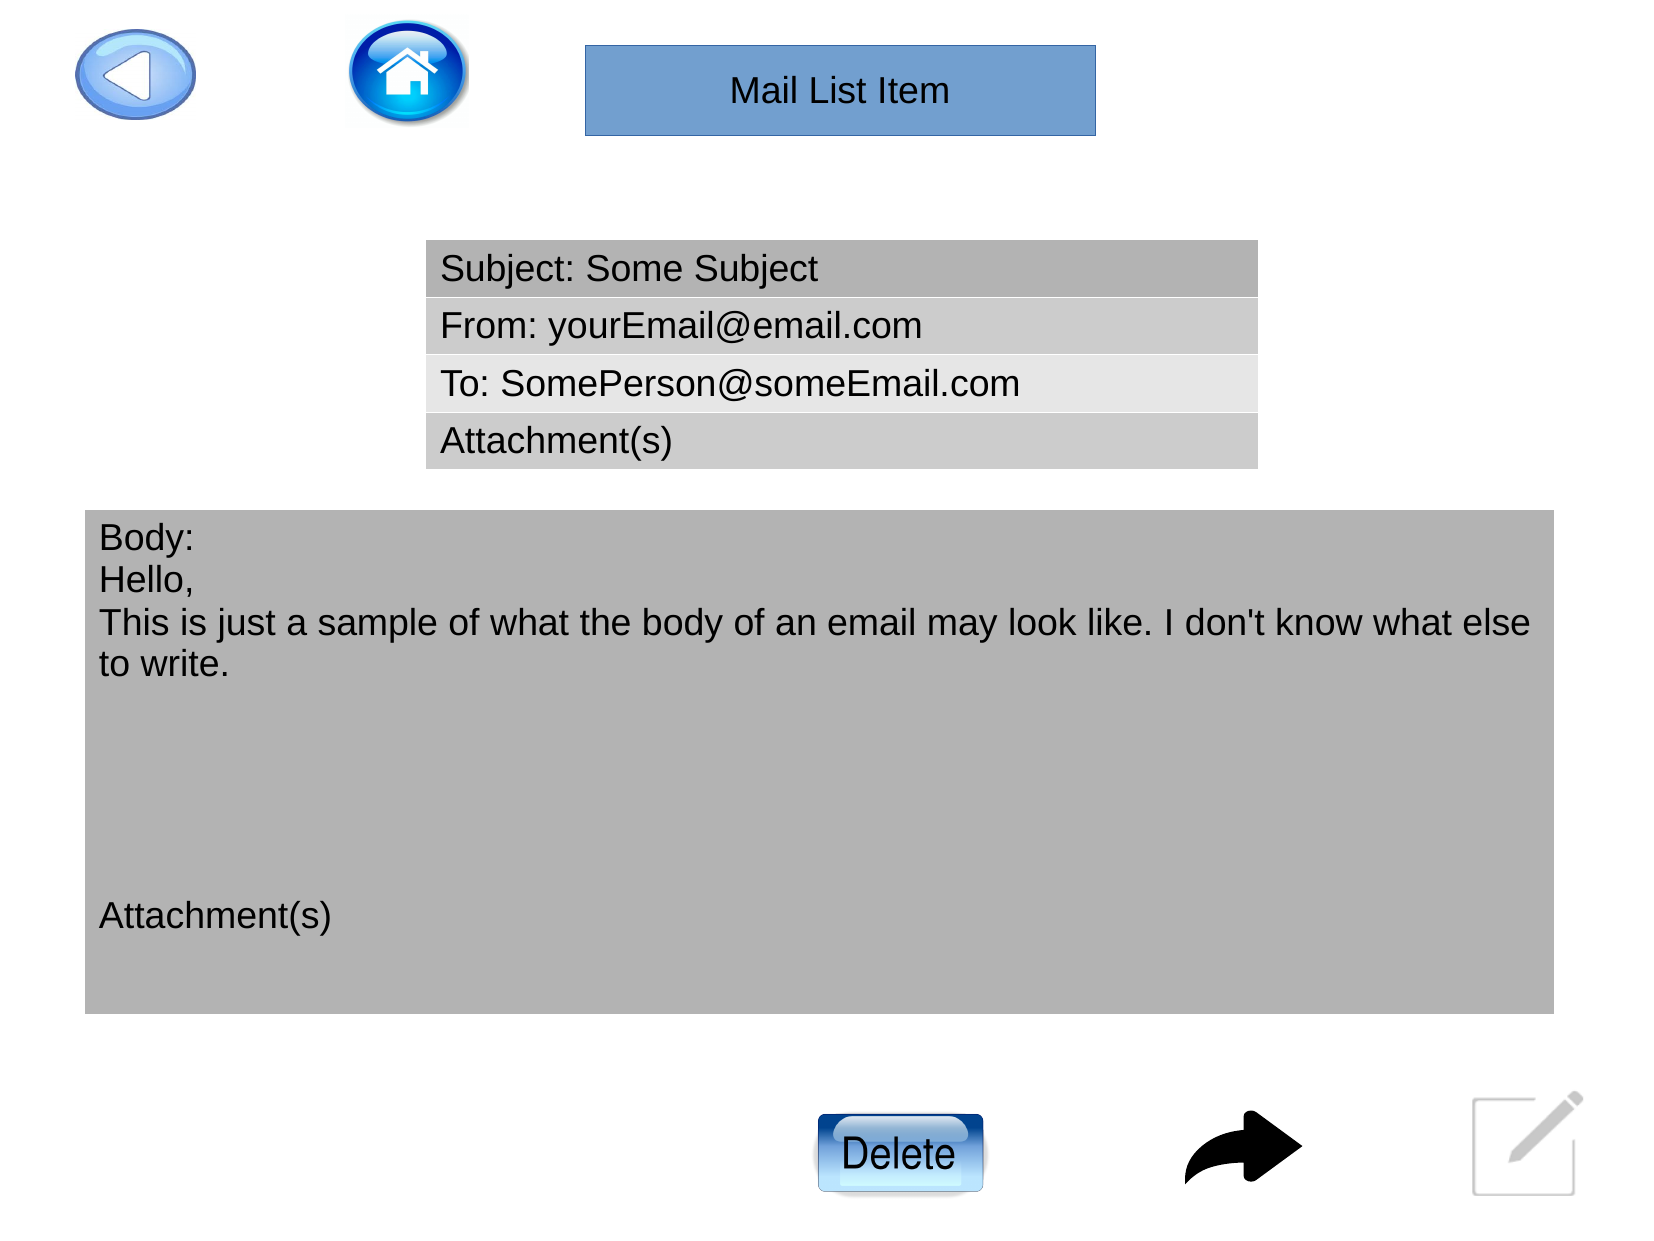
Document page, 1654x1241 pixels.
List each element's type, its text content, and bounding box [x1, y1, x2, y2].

picture [1425, 1080, 1636, 1201]
picture [1185, 1094, 1303, 1201]
text_box Mail List Item [585, 45, 1096, 136]
table_cell From: yourEmail@email.com [426, 298, 1258, 354]
picture [75, 29, 196, 121]
table_cell To: SomePerson@someEmail.com [426, 355, 1258, 412]
table_header Body: Hello, This is just a sample of what the body of an email may look like. I don't know what else to write. Attachment(s) [85, 510, 1554, 1014]
table_header Subject: Some Subject [426, 240, 1258, 297]
table_cell Attachment(s) [426, 413, 1258, 469]
picture [810, 1109, 991, 1201]
picture [345, 14, 469, 128]
